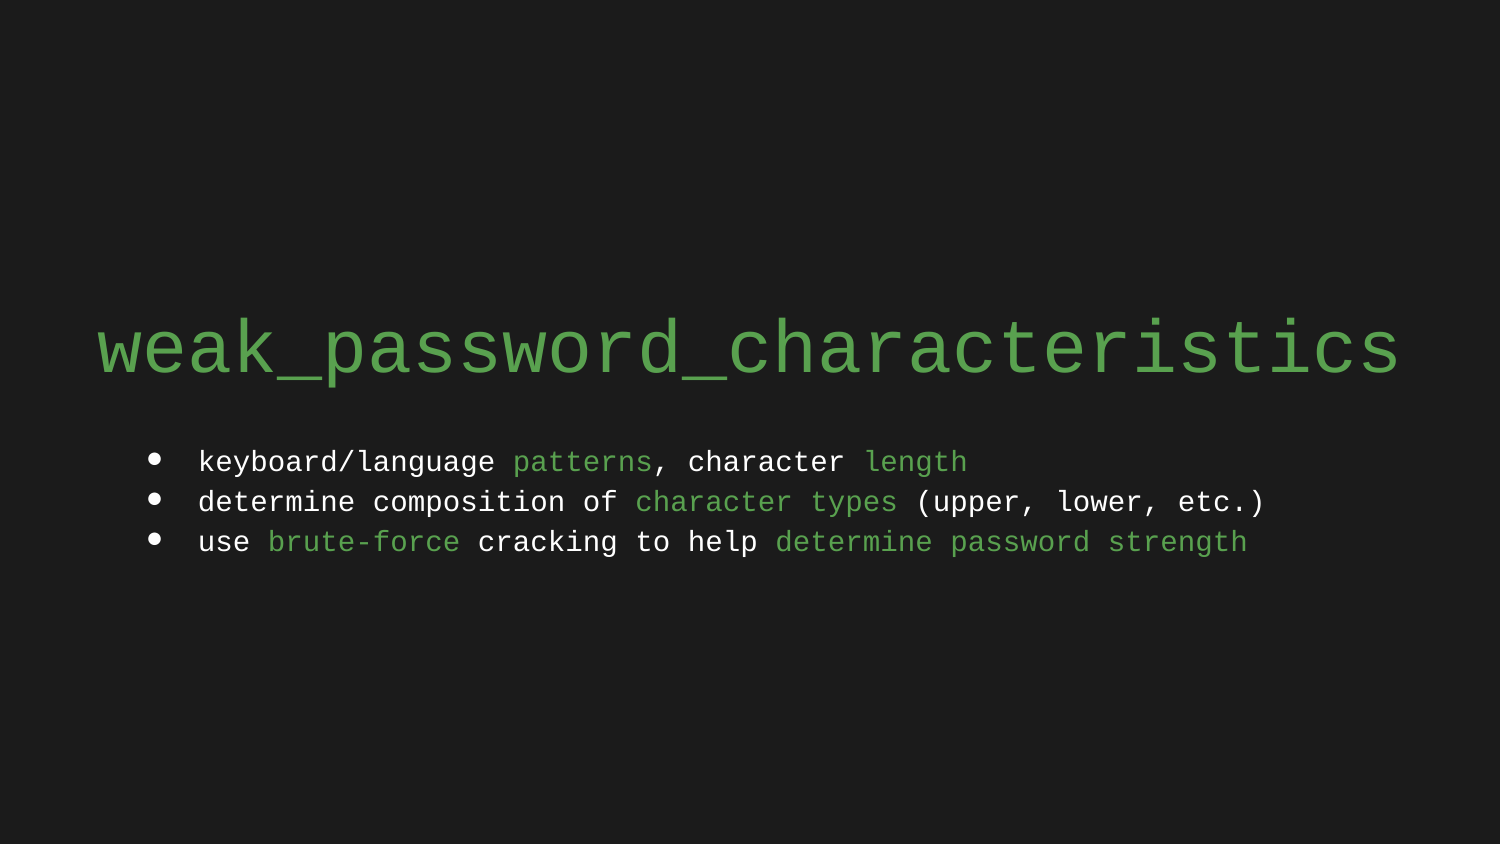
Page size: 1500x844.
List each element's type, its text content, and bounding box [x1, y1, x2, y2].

title weak_password_characteristics [51, 283, 1449, 422]
text_box keyboard/language patterns, character length determine composition of character types (upper, lower, etc.) use brute-force cracking to help determine password strength [107, 421, 1392, 573]
